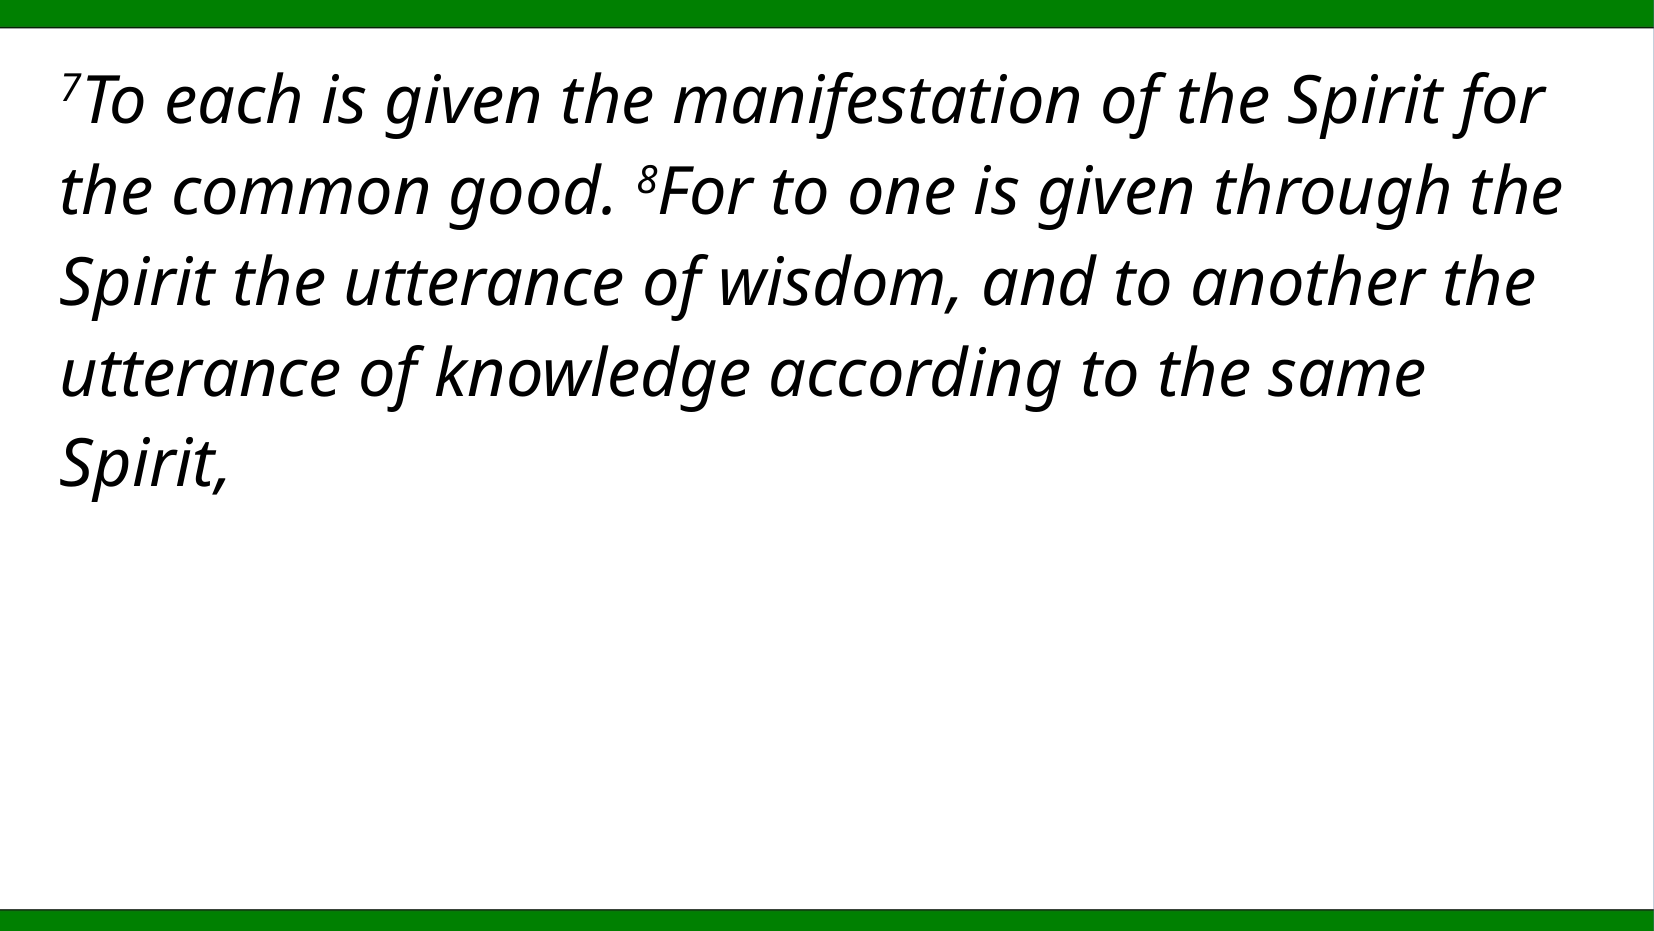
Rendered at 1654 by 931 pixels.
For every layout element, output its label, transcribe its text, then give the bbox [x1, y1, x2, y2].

text_box 7To each is given the manifestation of the Spirit for the common good. 8For to one is given through the Spirit the utterance of wisdom, and to another the utterance of knowledge according to the same Spirit, [45, 45, 1606, 504]
picture [0, 0, 1654, 931]
